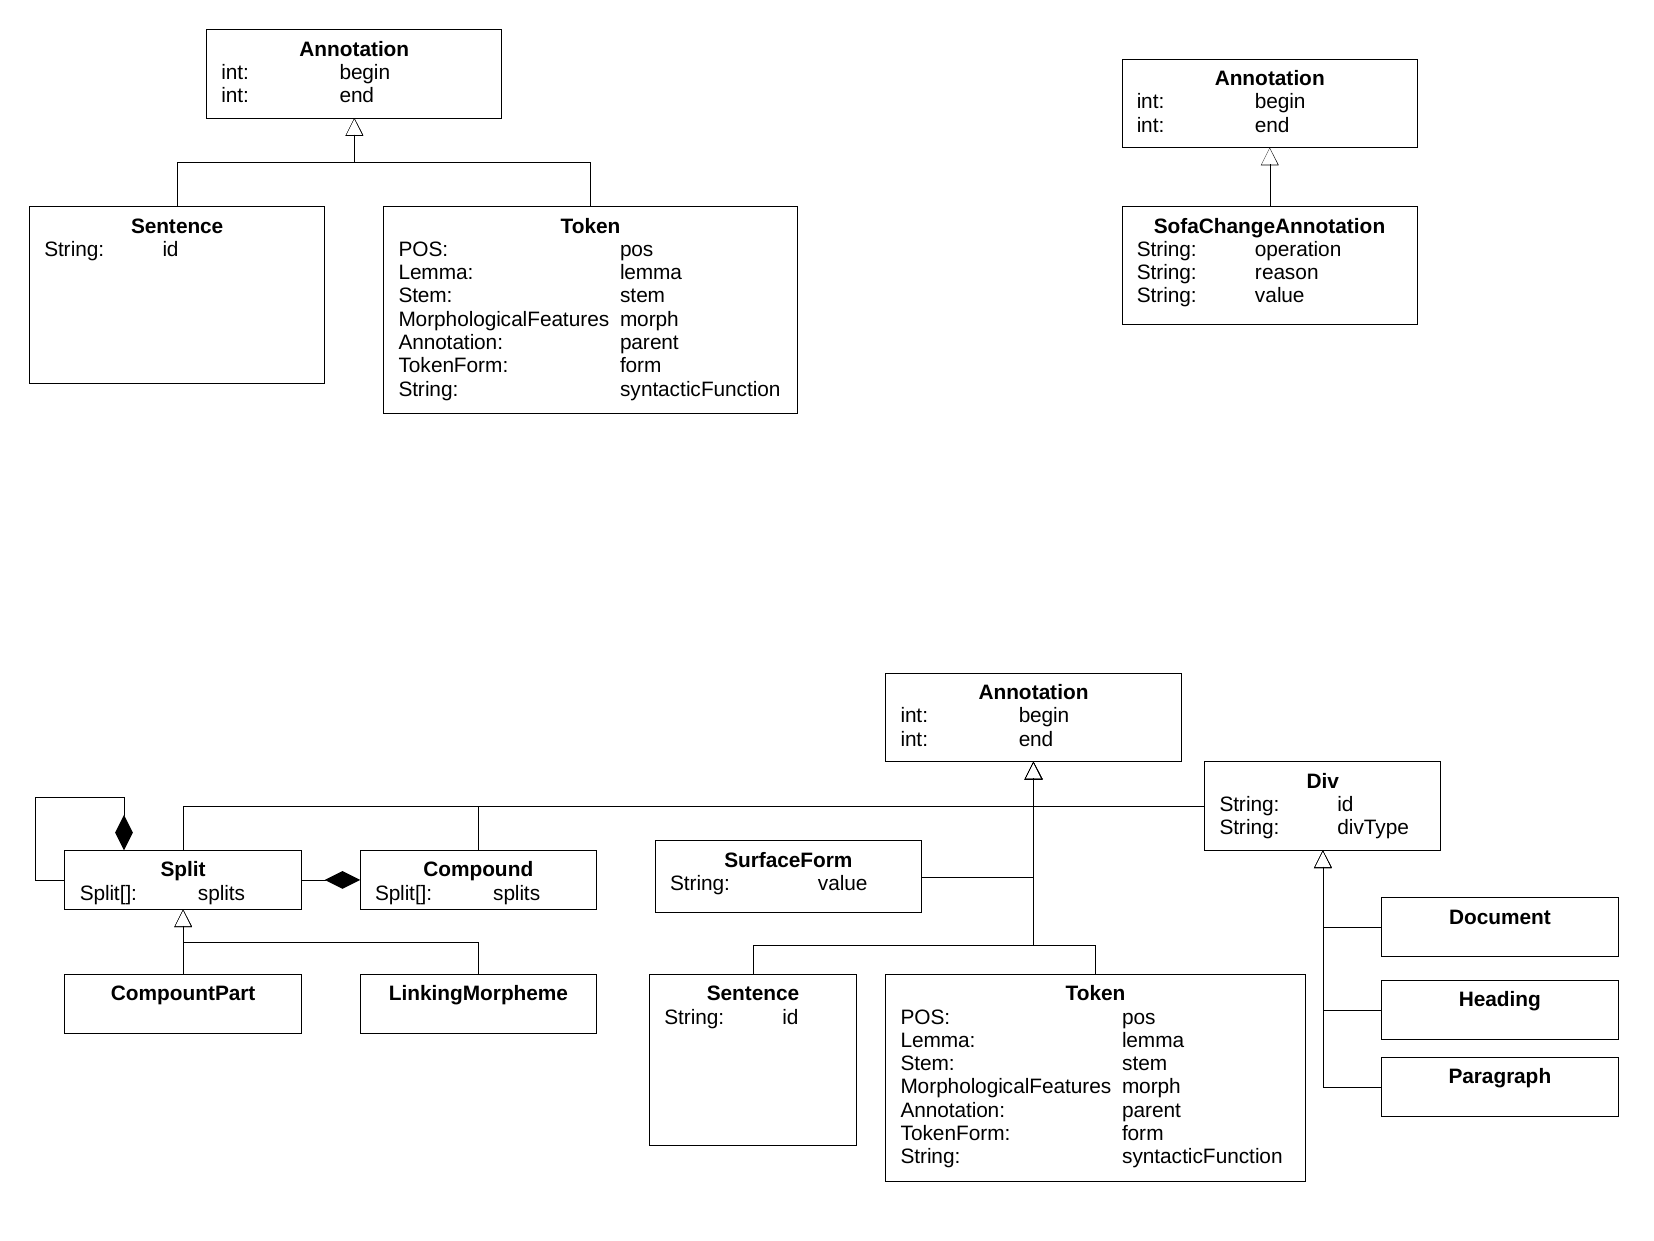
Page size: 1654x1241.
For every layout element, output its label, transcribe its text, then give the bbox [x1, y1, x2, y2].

text_box Sentence String: id [29, 206, 325, 384]
text_box SofaChangeAnnotation String: operation String: reason String: value [1122, 206, 1418, 325]
text_box Token POS: pos Lemma: lemma Stem: stem MorphologicalFeatures morph Annotation: parent TokenForm: form String: syntacticFunction [885, 974, 1306, 1182]
text_box Div String: id String: divType [1204, 761, 1441, 851]
text_box Sentence String: id [649, 974, 857, 1146]
text_box Heading [1381, 980, 1619, 1040]
text_box Annotation int: begin int: end [206, 29, 502, 119]
text_box LinkingMorpheme [360, 974, 597, 1034]
text_box Compound Split[]: splits [360, 850, 597, 910]
text_box Document [1381, 897, 1619, 957]
text_box Annotation int: begin int: end [885, 673, 1182, 762]
text_box CompountPart [64, 974, 302, 1034]
text_box Paragraph [1381, 1057, 1619, 1117]
text_box Split Split[]: splits [64, 850, 302, 910]
text_box Annotation int: begin int: end [1122, 59, 1418, 148]
text_box SurfaceForm String: value [655, 840, 922, 913]
text_box Token POS: pos Lemma: lemma Stem: stem MorphologicalFeatures morph Annotation: parent TokenForm: form String: syntacticFunction [383, 206, 798, 414]
